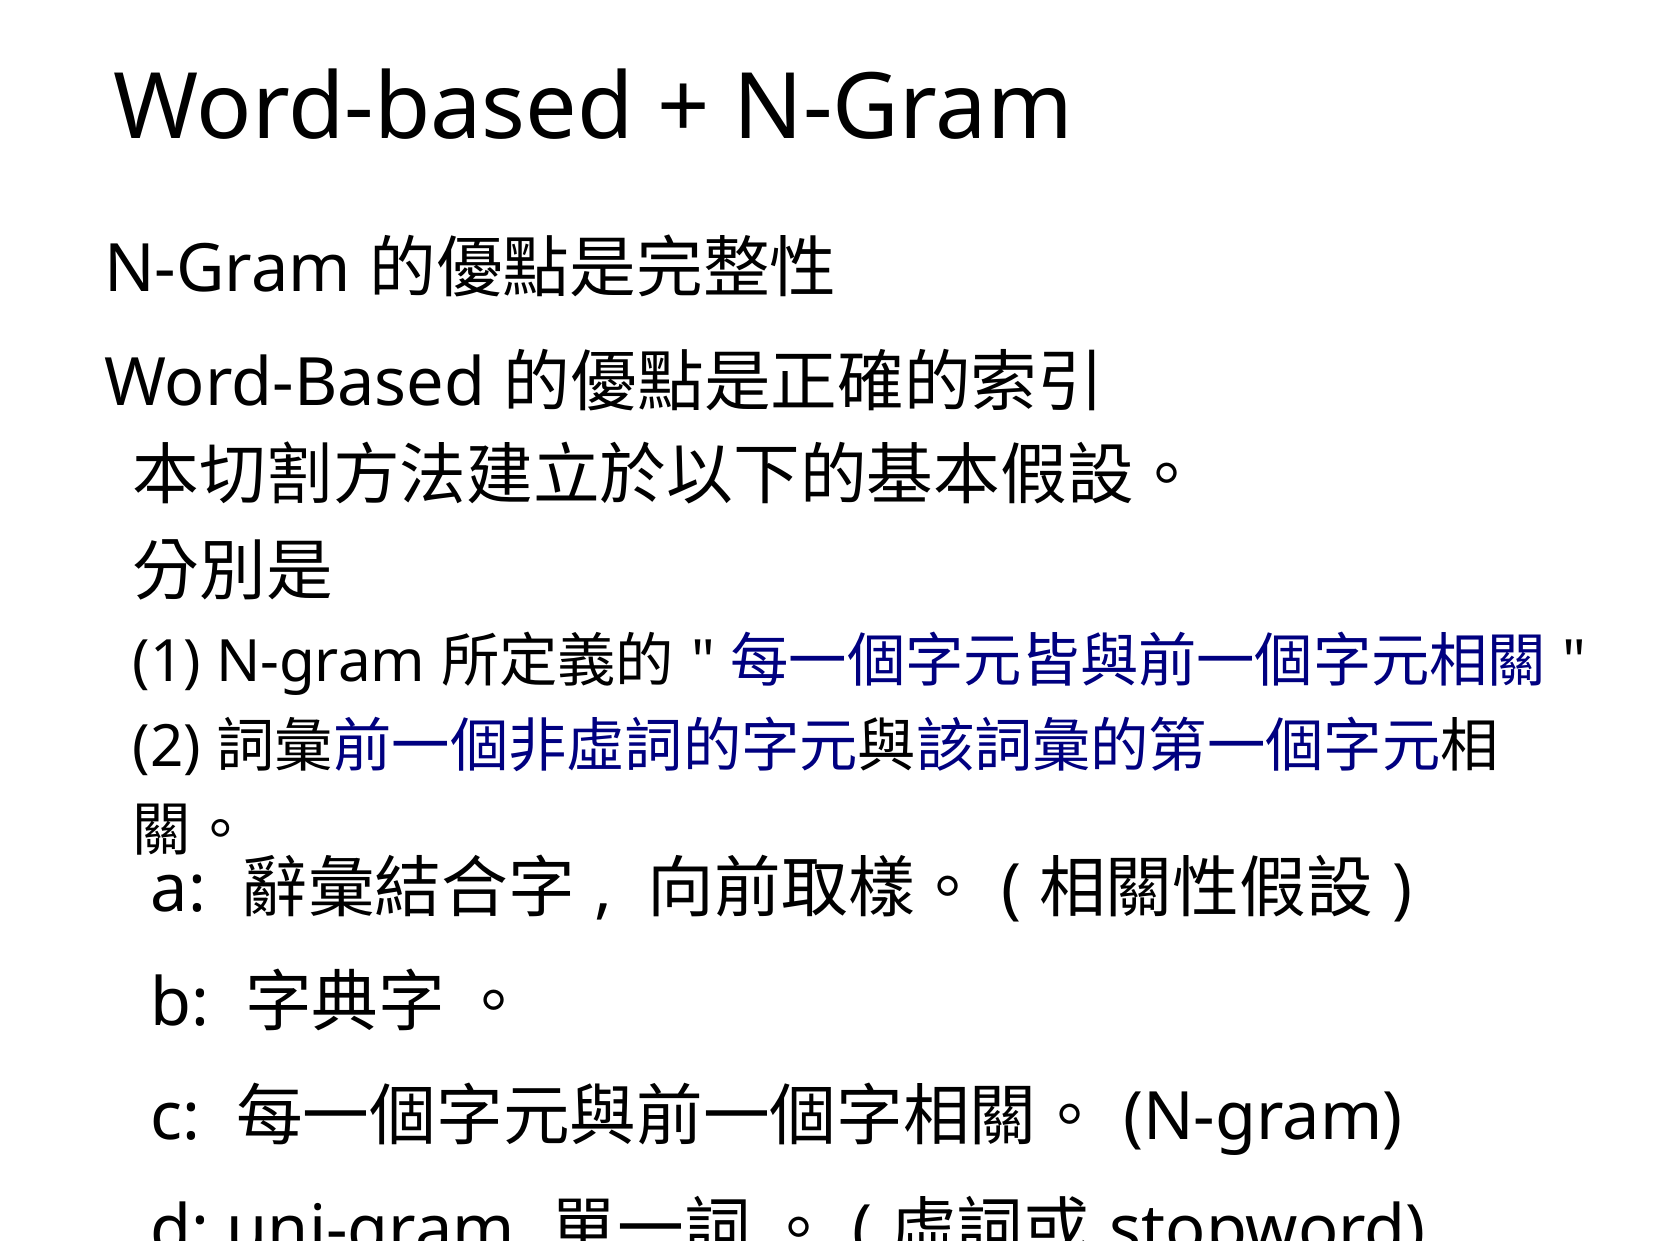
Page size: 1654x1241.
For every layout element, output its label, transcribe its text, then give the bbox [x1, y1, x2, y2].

list N-Gram的優點是完整性 Word-Based的優點是正確的索引 [71, 206, 1270, 443]
list a: 辭彙結合字, 向前取樣。(相關性假設) b: 字典字 。 c: 每一個字元與前一個字相關。(N-gram) d: uni-gram 單一詞 。(虛詞或stopword) [118, 826, 1536, 1241]
title Word-based + N-Gram [0, 0, 1188, 207]
text_box 本切割方法建立於以下的基本假設。 分別是 (1) N-gram所定義的"每一個字元皆與前一個字元相關" (2)詞彙前一個非虛詞的字元與該詞彙的第一個字元相關。 [118, 413, 1625, 789]
